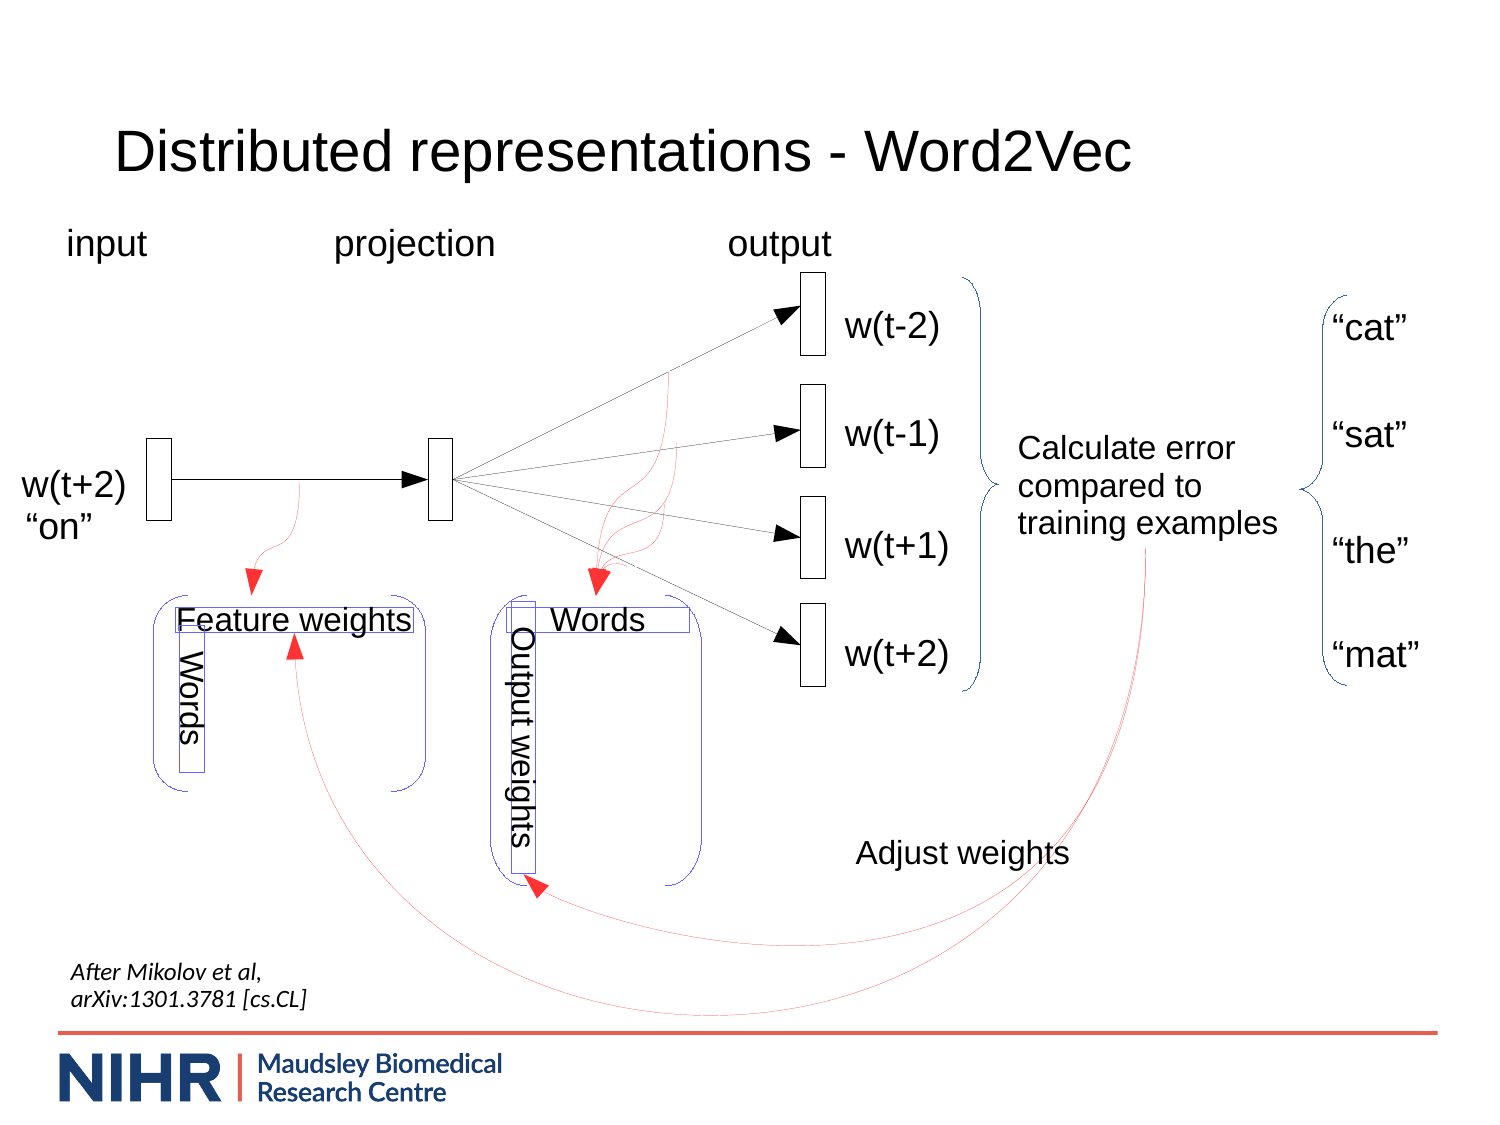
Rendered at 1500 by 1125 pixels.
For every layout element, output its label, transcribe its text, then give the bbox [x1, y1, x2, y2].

text_box w(t-2) [829, 297, 956, 355]
text_box w(t+2) [6, 456, 142, 514]
text_box Adjust weights [840, 826, 1086, 879]
picture [29, 1018, 531, 1125]
text_box output [712, 214, 847, 272]
text_box w(t+1) [830, 516, 965, 574]
text_box Distributed representations - Word2Vec [100, 113, 1217, 192]
text_box “sat” [1317, 406, 1322, 464]
list After Mikolov et al, arXiv:1301.3781 [cs.CL] [0, 958, 378, 1028]
text_box projection [319, 214, 511, 272]
text_box Words [506, 607, 511, 633]
text_box “the” [1317, 522, 1322, 580]
text_box Words [614, 615, 623, 629]
text_box “mat” [1317, 626, 1435, 683]
text_box “the” [1323, 522, 1425, 580]
text_box w(t+2) [830, 624, 965, 682]
text_box “on” [10, 497, 108, 555]
text_box Words [179, 625, 205, 773]
text_box “sat” [1323, 406, 1423, 464]
text_box w(t-1) [830, 404, 956, 462]
text_box Output weights [513, 631, 532, 647]
text_box Calculate error compared to training examples [1002, 422, 1294, 549]
text_box Words [536, 607, 690, 633]
text_box Feature weights [175, 607, 414, 633]
text_box Output weights [511, 601, 536, 874]
text_box “cat” [1317, 298, 1423, 356]
text_box input [51, 214, 163, 272]
